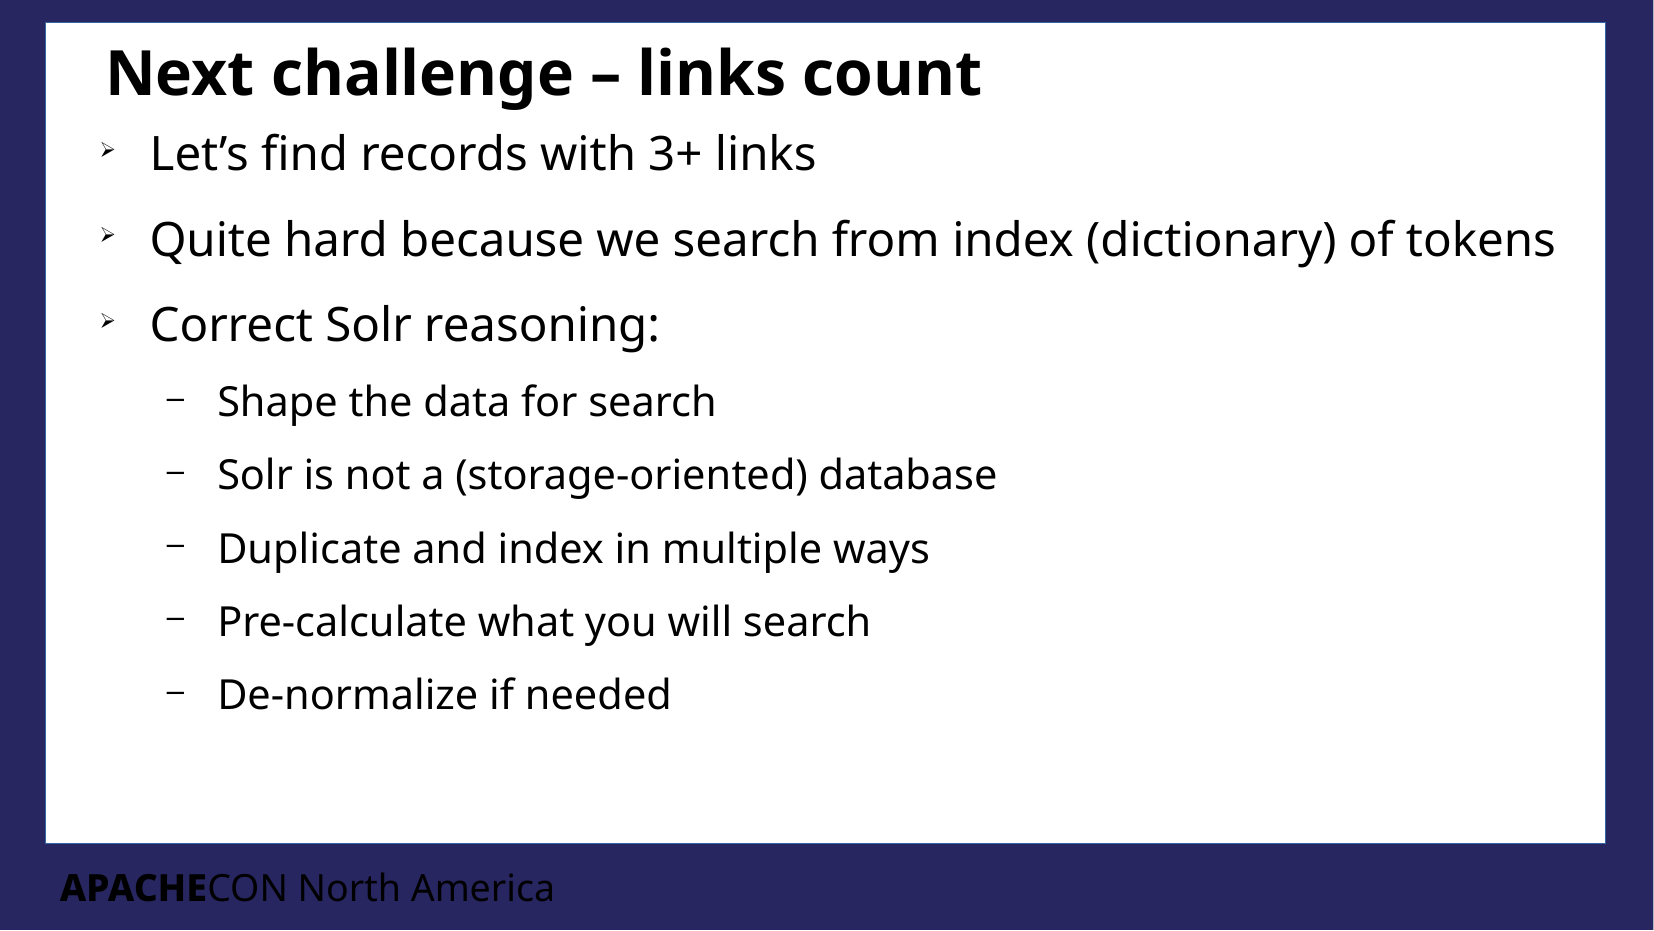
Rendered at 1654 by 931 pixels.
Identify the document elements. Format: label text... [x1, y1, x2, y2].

list Let’s find records with 3+ links Quite hard because we search from index (dictionary) of tokens Correct Solr reasoning: Shape the data for search Solr is not a (storage-oriented) database Duplicate and index in multiple ways Pre-calculate what you will search De-normalize if needed [82, 120, 1571, 757]
title Next challenge – links count [105, 32, 1546, 110]
